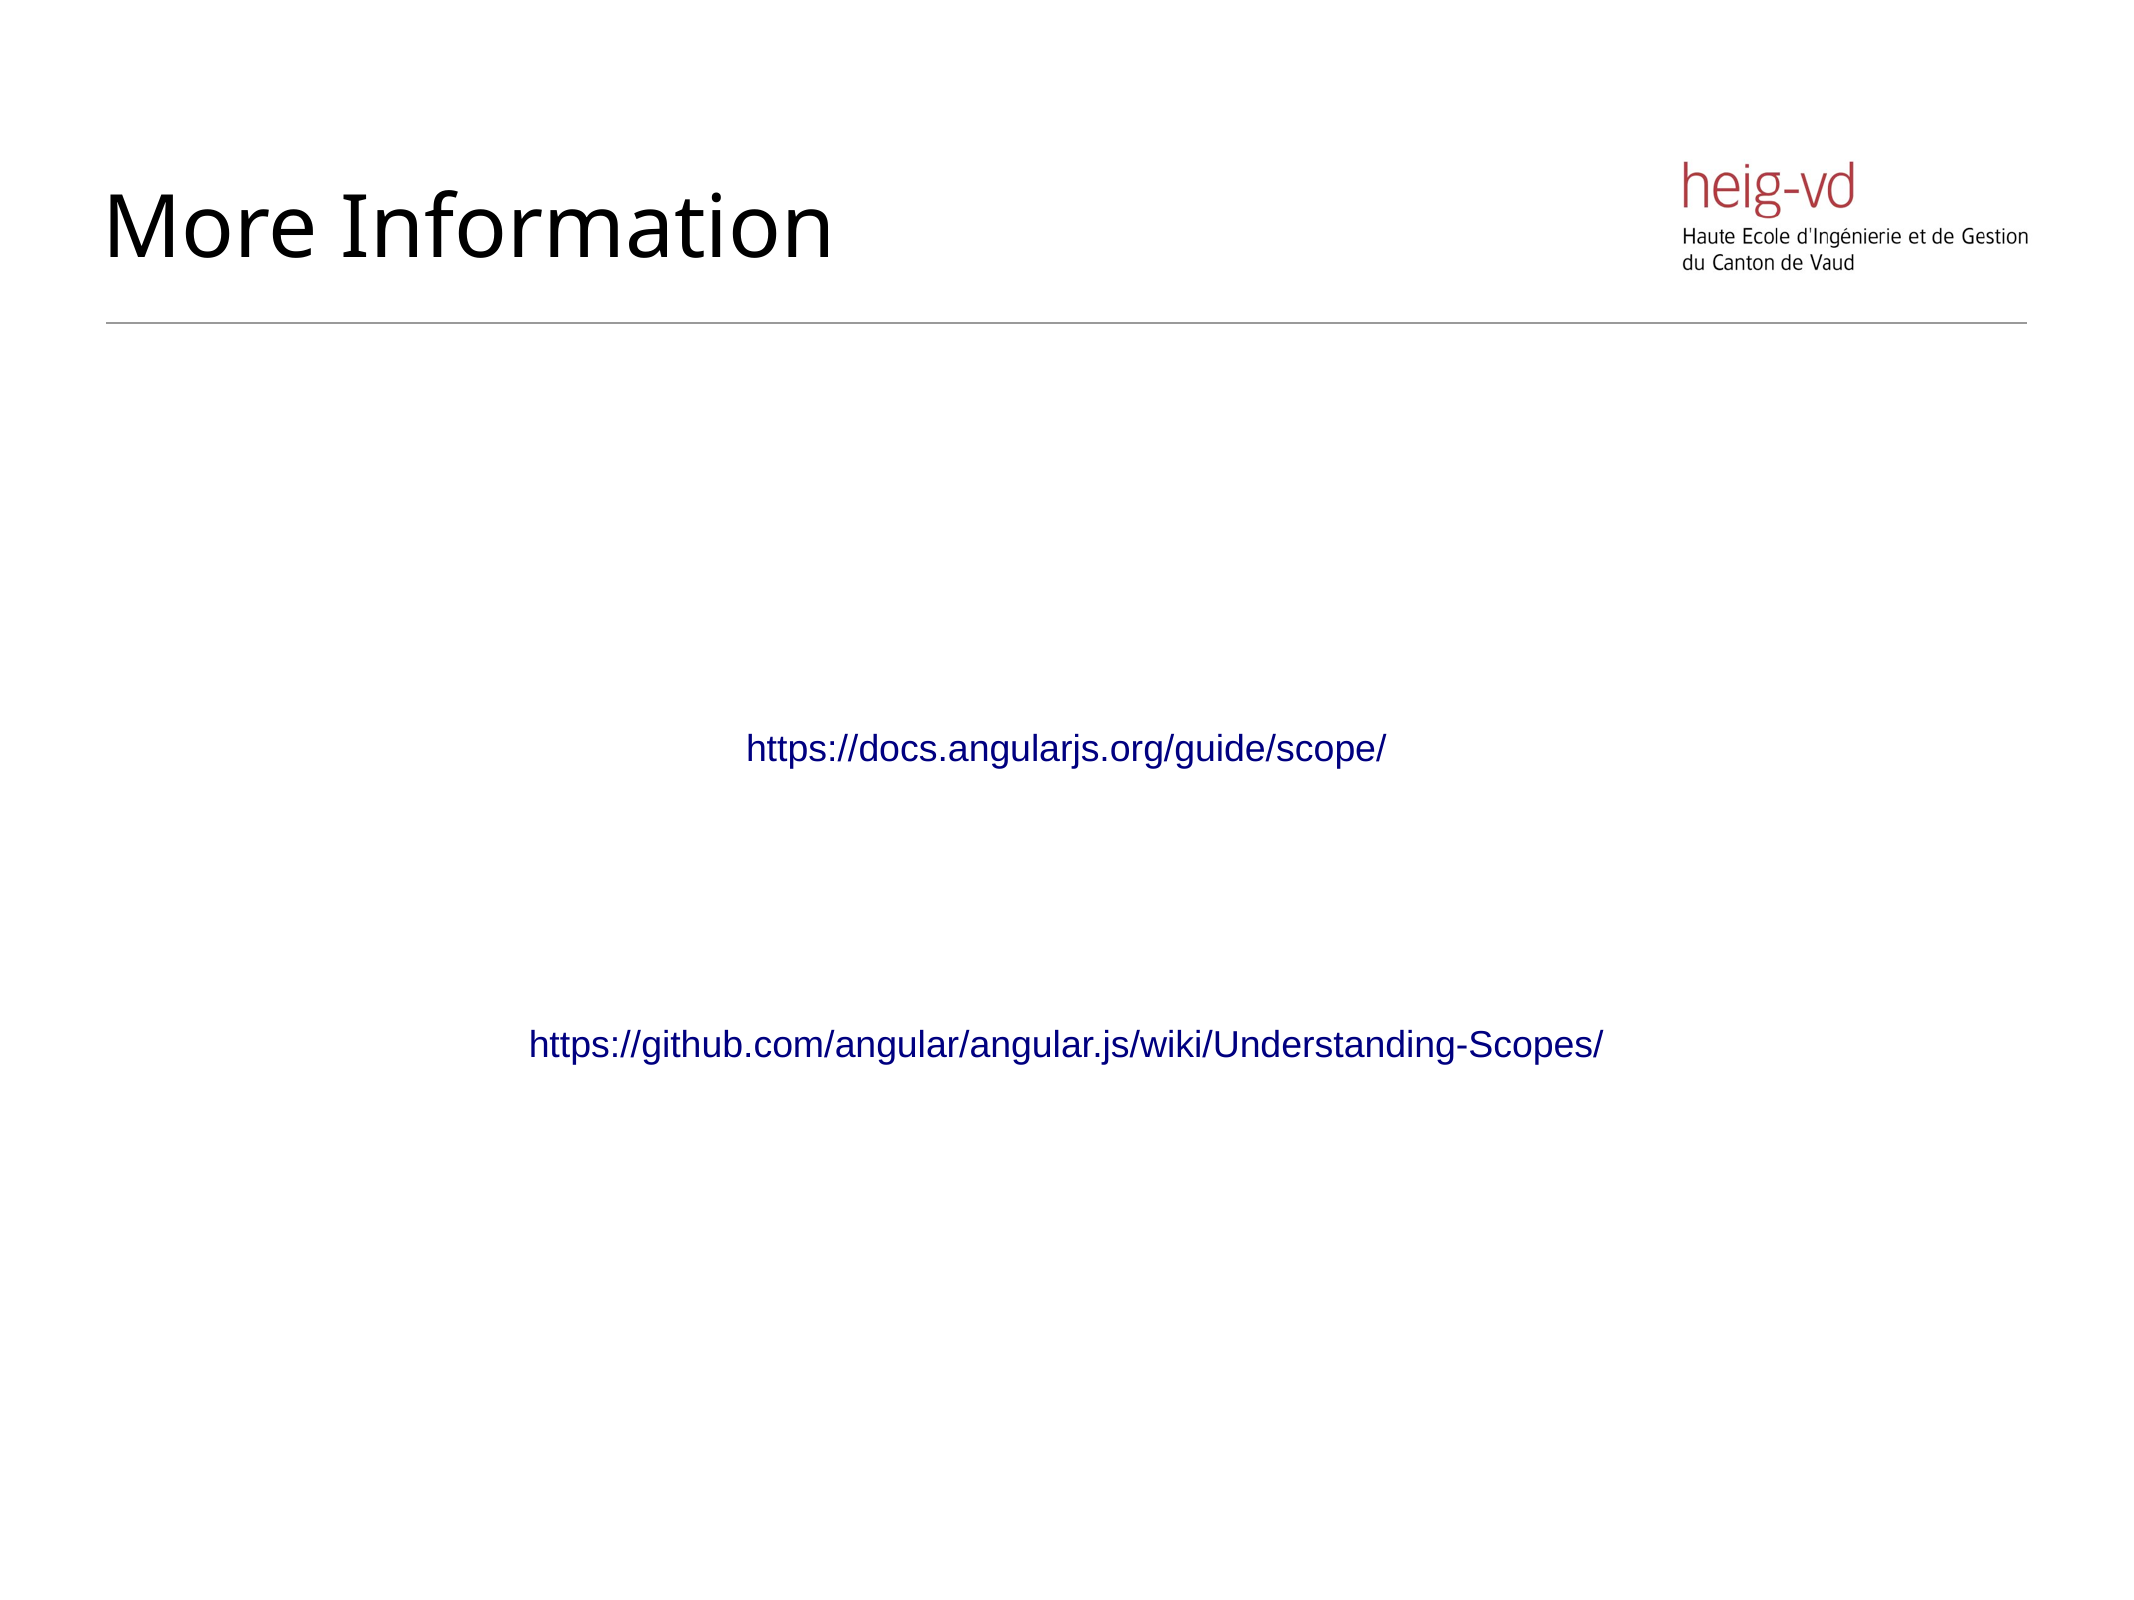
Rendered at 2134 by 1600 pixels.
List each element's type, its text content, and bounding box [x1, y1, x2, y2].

title More Information [93, 54, 2040, 284]
text_box https://github.com/angular/angular.js/wiki/Understanding-Scopes/ [520, 1011, 1613, 1074]
text_box https://docs.angularjs.org/guide/scope/ [737, 715, 1396, 778]
